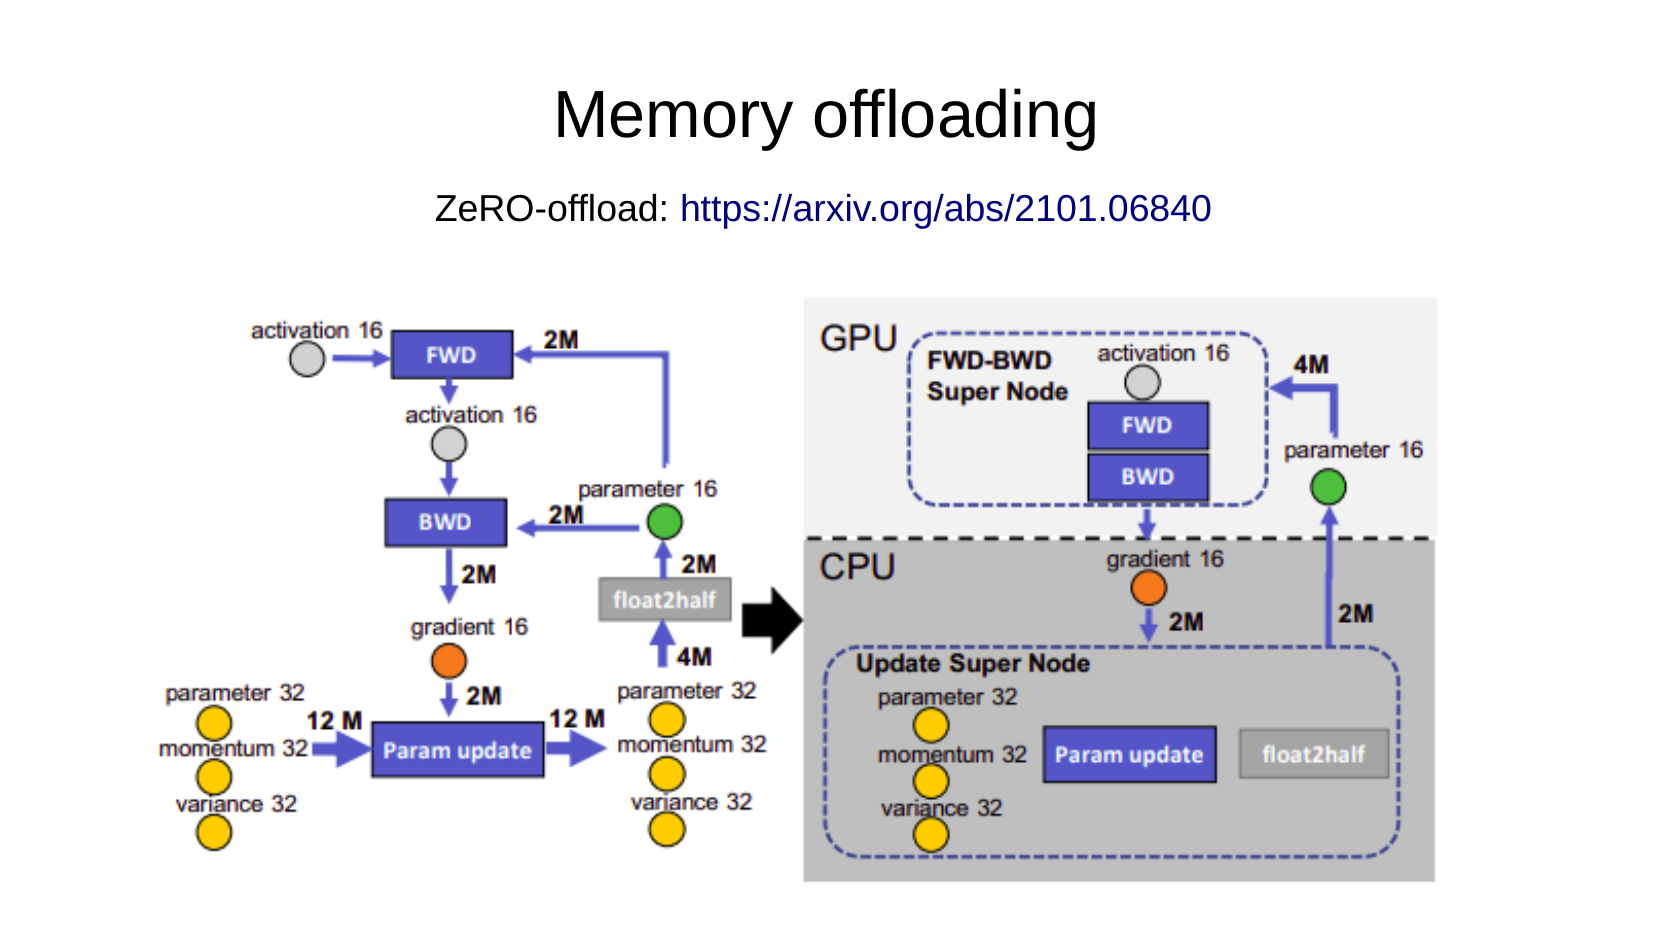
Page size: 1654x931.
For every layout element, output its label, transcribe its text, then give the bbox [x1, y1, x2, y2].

title Memory offloading [82, 37, 1571, 179]
text_box ZeRO-offload: https://arxiv.org/abs/2101.06840 [0, 179, 1654, 279]
picture [142, 277, 1454, 905]
